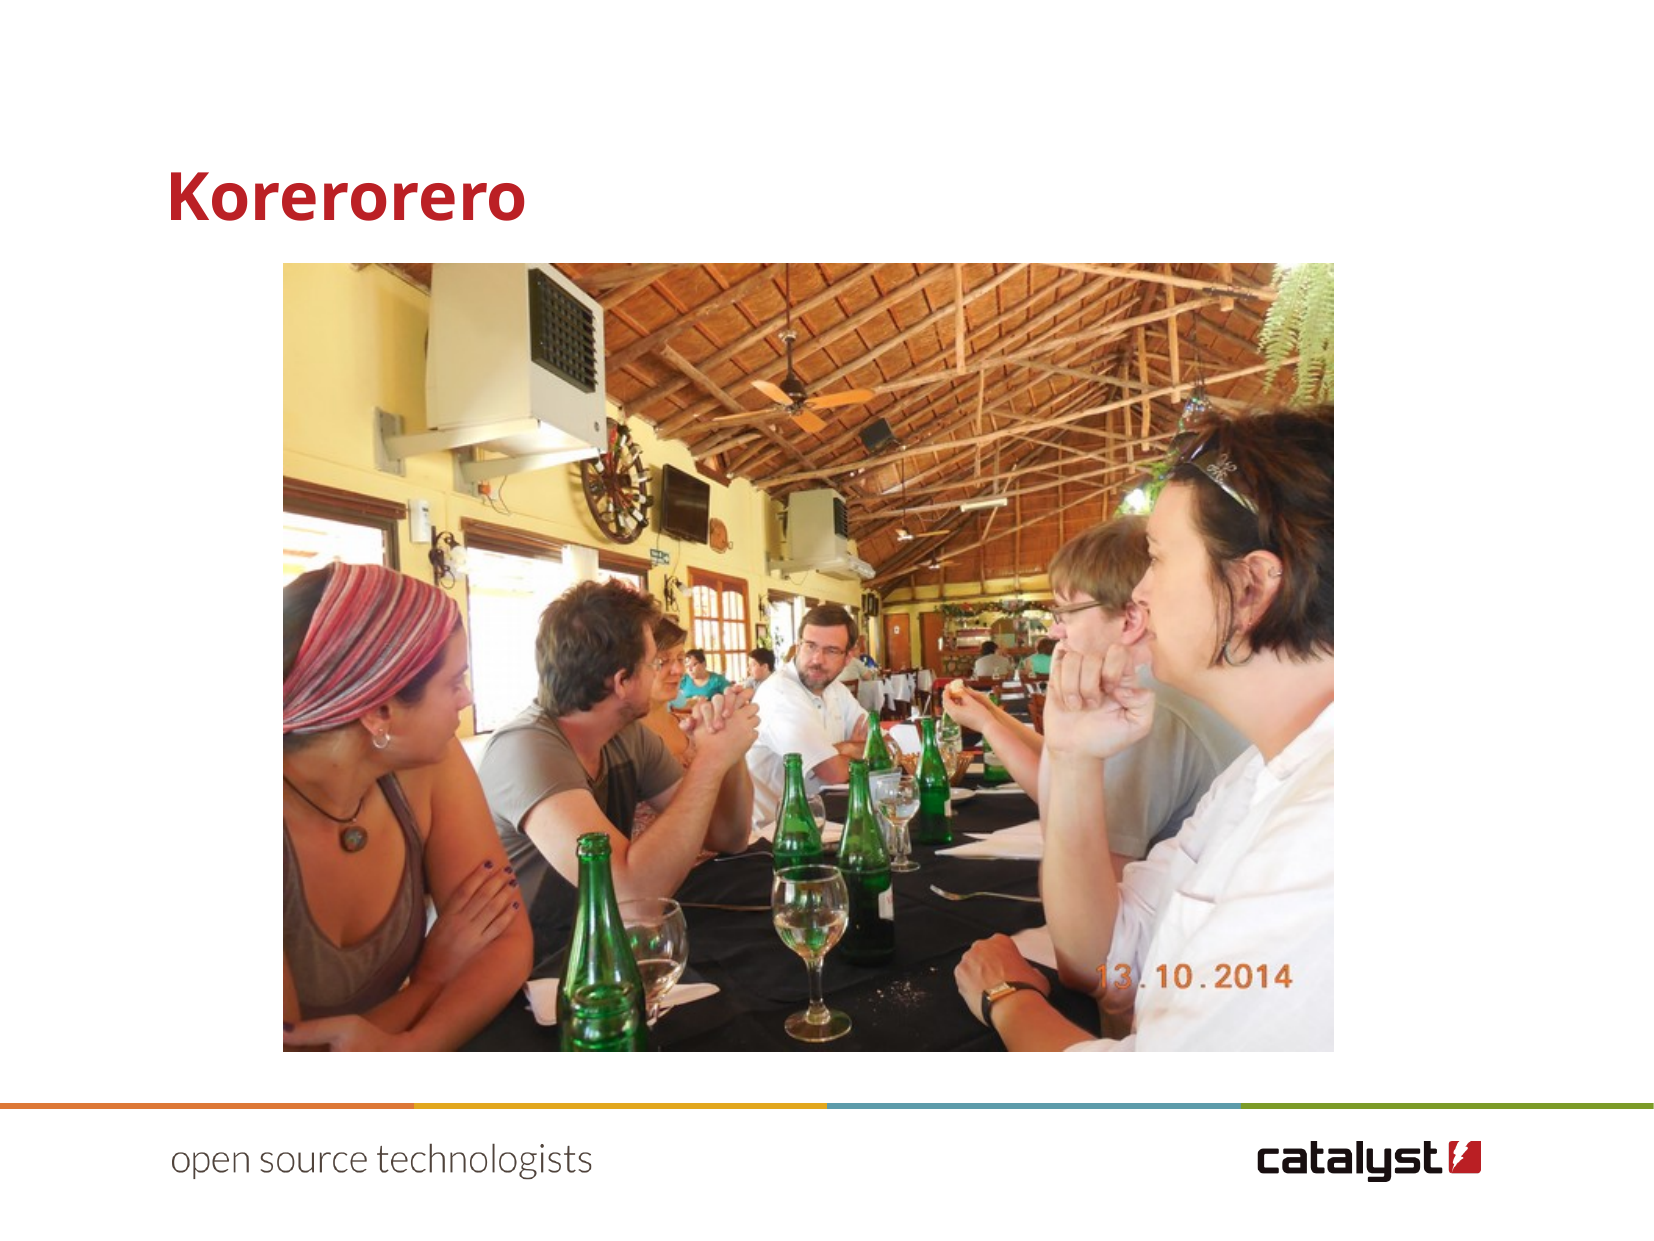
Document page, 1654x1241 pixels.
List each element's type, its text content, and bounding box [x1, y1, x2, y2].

title Korerorero [165, 90, 1489, 298]
picture [0, 1103, 1654, 1182]
picture [283, 263, 1334, 1052]
